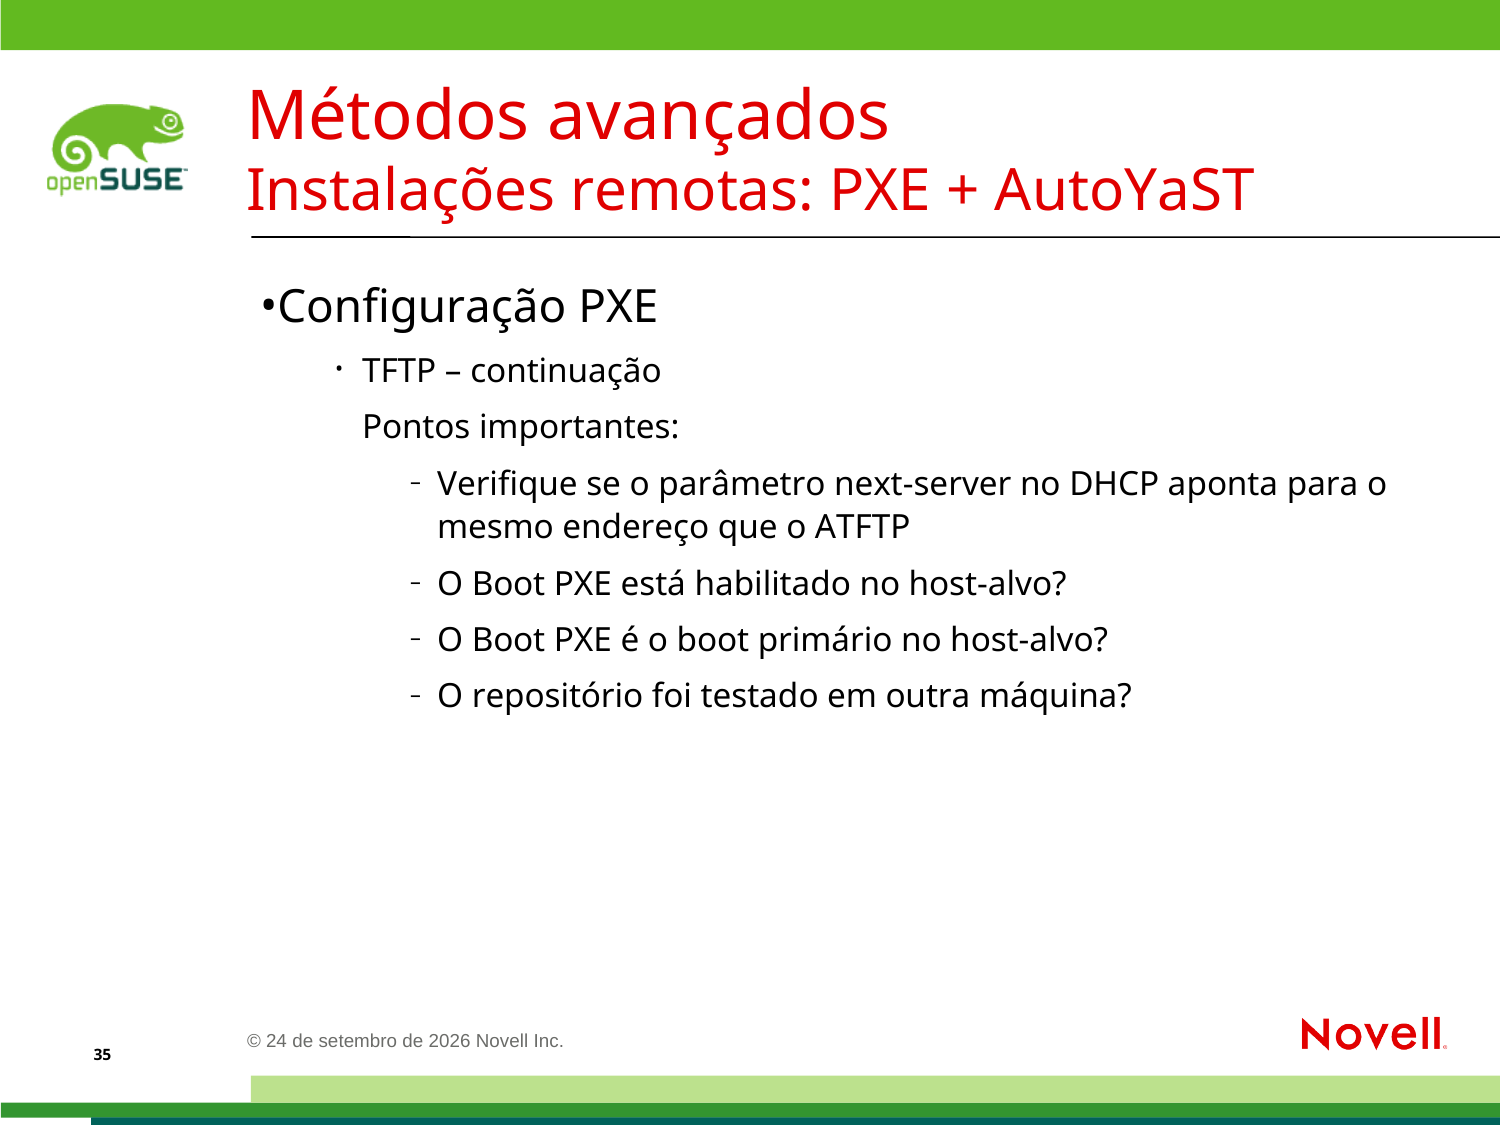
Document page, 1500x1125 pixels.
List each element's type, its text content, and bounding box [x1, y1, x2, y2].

title Métodos avançados Instalações remotas: PXE + AutoYaST [246, 60, 1409, 239]
list Configuração PXE TFTP – continuação Pontos importantes: Verifique se o parâmetro next-server no DHCP aponta para o mesmo endereço que o ATFTP O Boot PXE está habilitado no host-alvo? O Boot PXE é o boot primário no host-alvo? O repositório foi testado em outra máquina? [245, 267, 1458, 1026]
picture [47, 104, 188, 197]
picture [1295, 1026, 1453, 1056]
